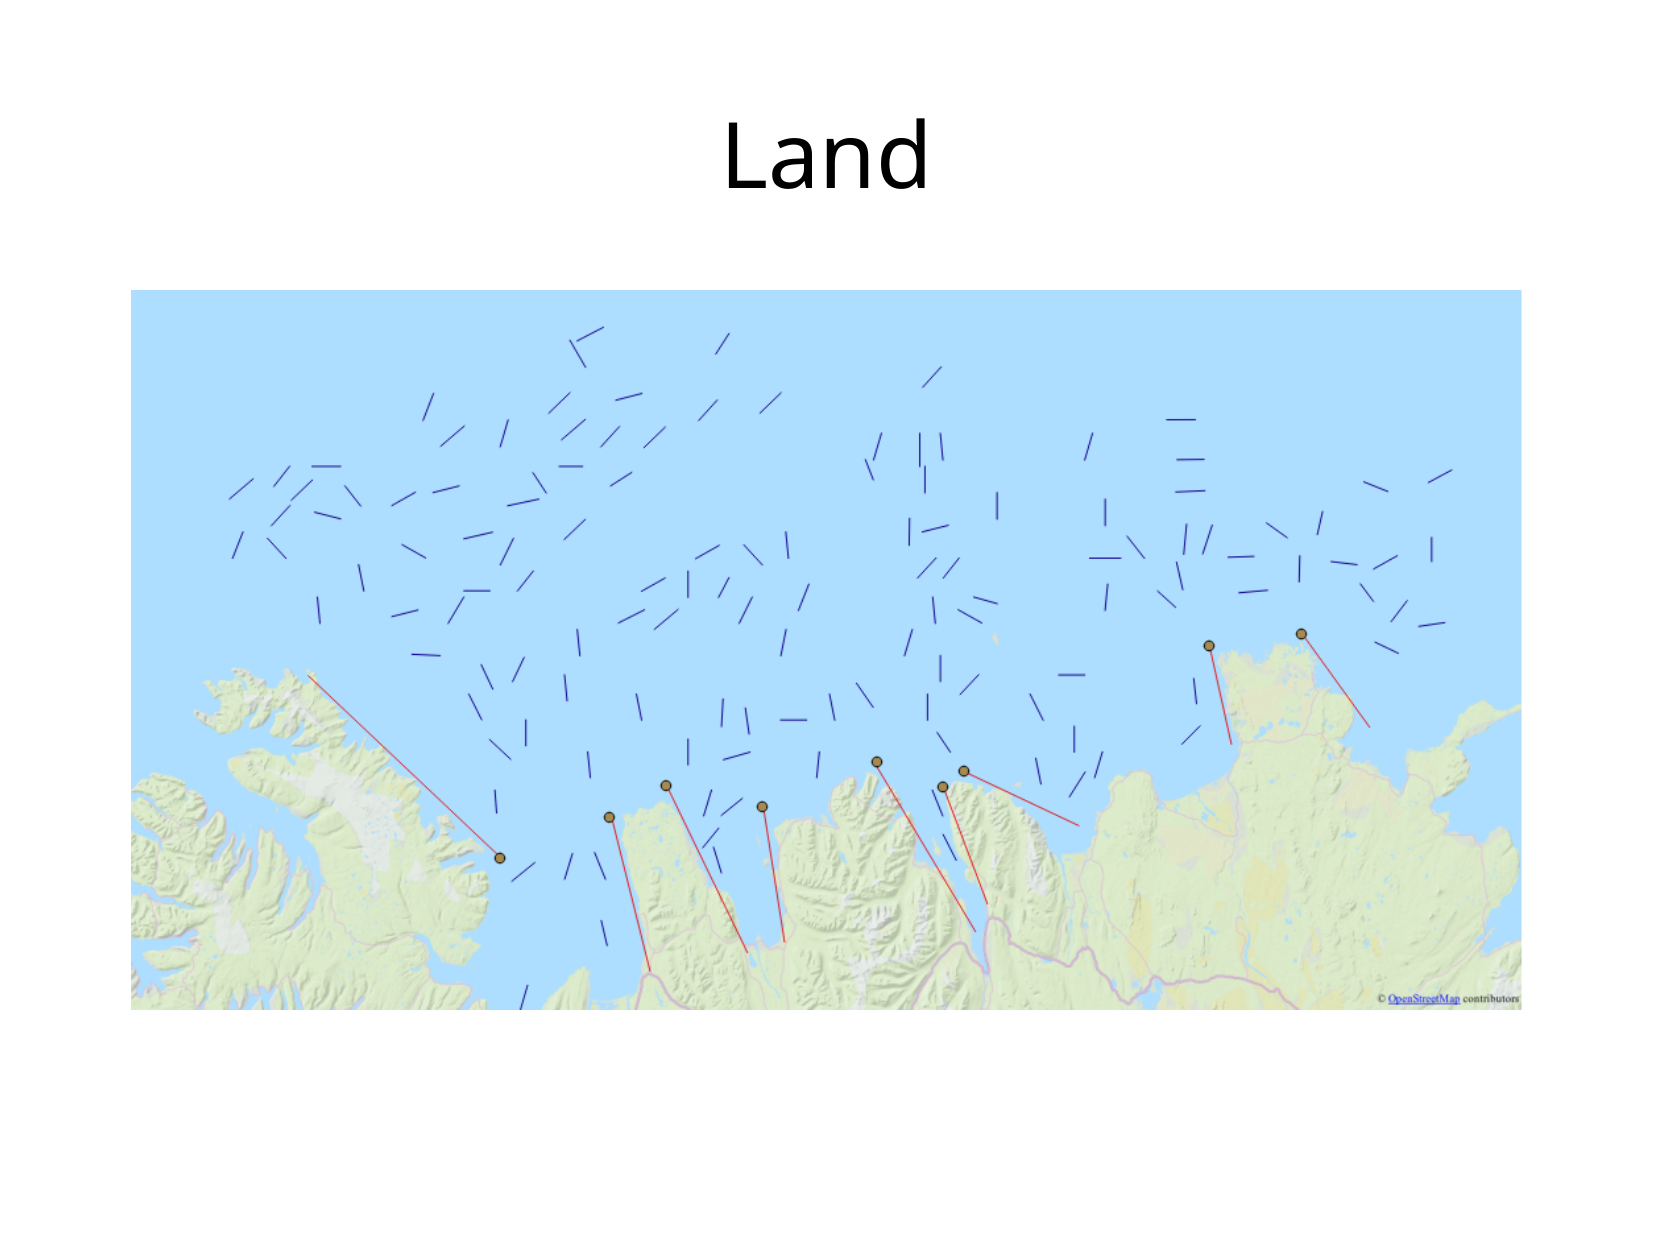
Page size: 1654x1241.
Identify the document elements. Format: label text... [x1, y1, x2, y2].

title Land [82, 49, 1571, 257]
picture [131, 290, 1523, 1010]
